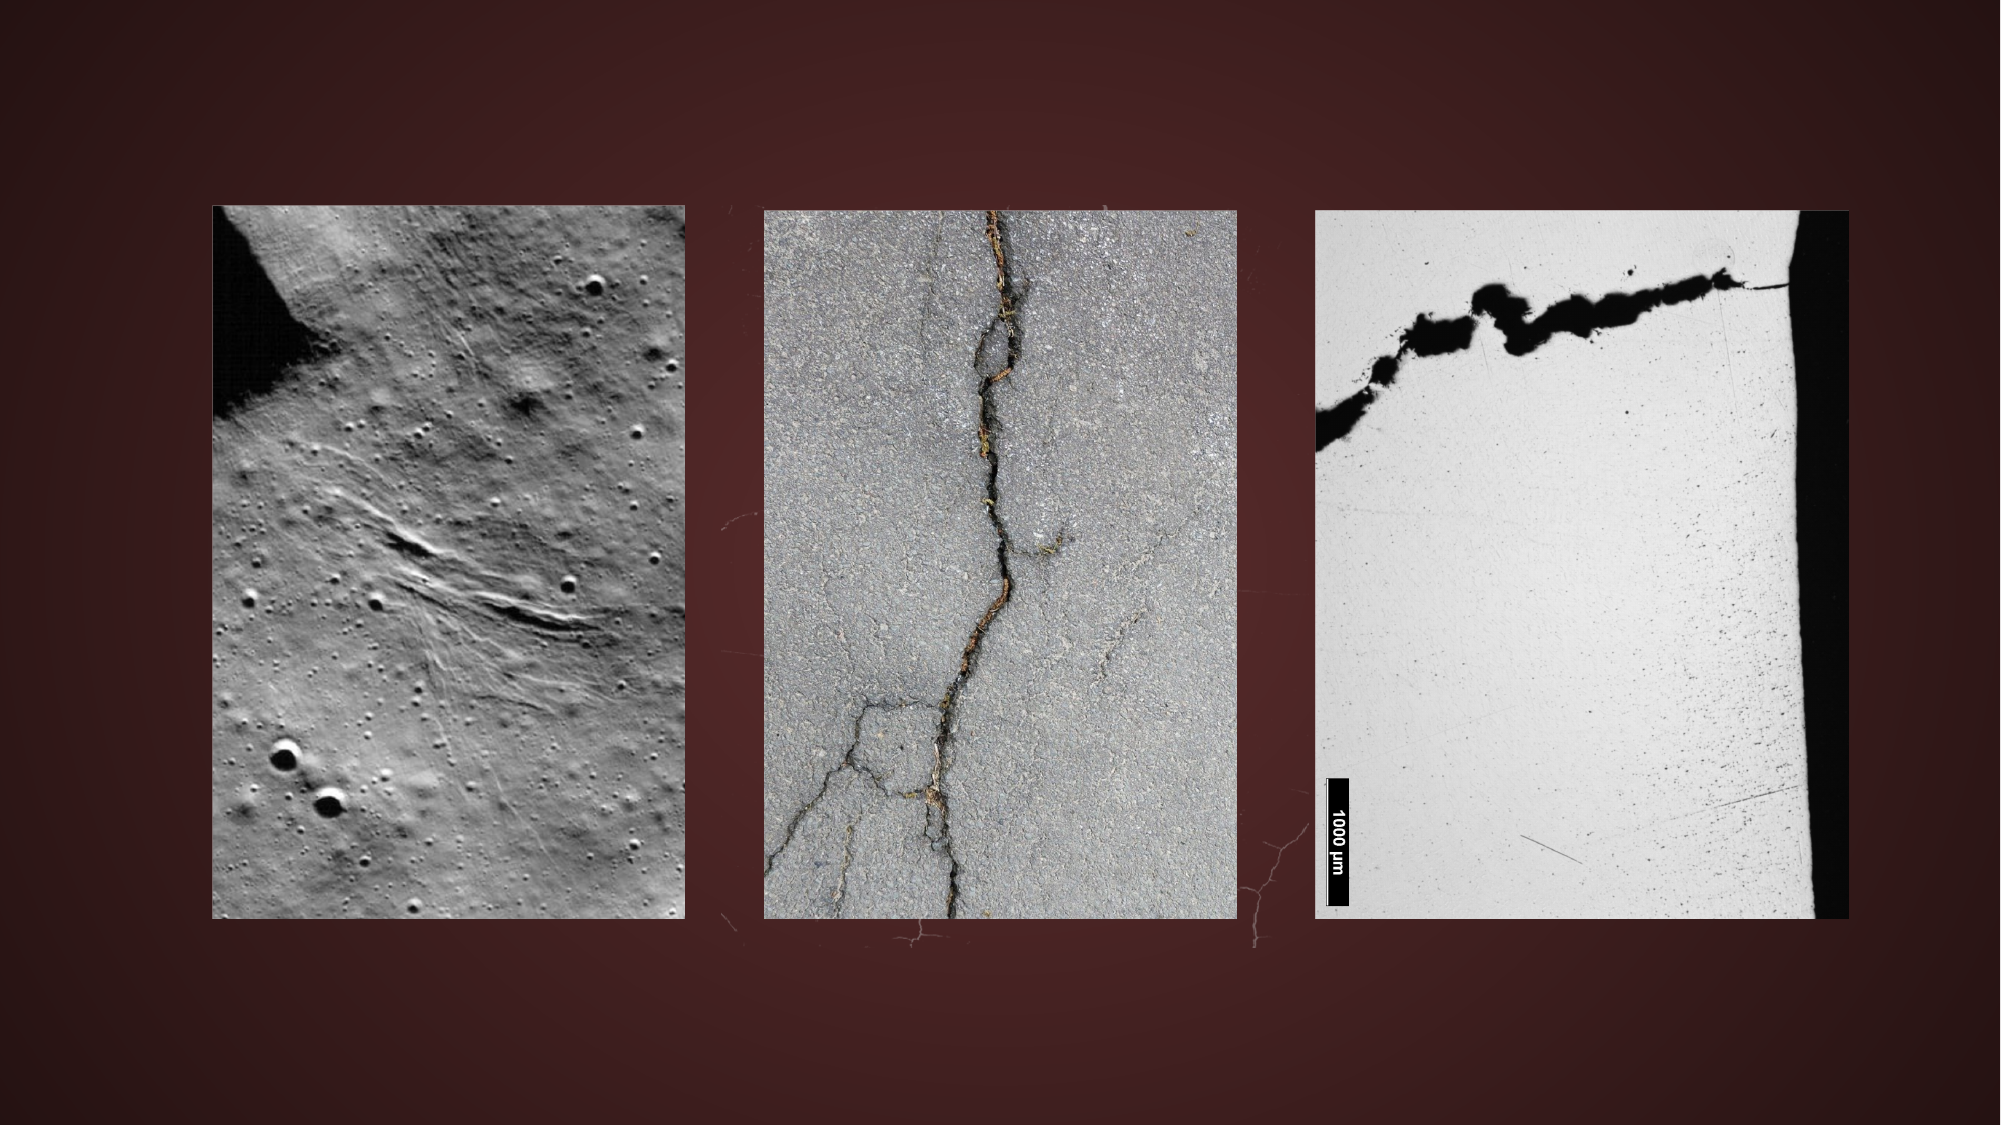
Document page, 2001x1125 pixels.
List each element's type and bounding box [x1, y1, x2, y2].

picture [763, 210, 1237, 919]
picture [1315, 210, 1849, 919]
picture [212, 206, 685, 920]
